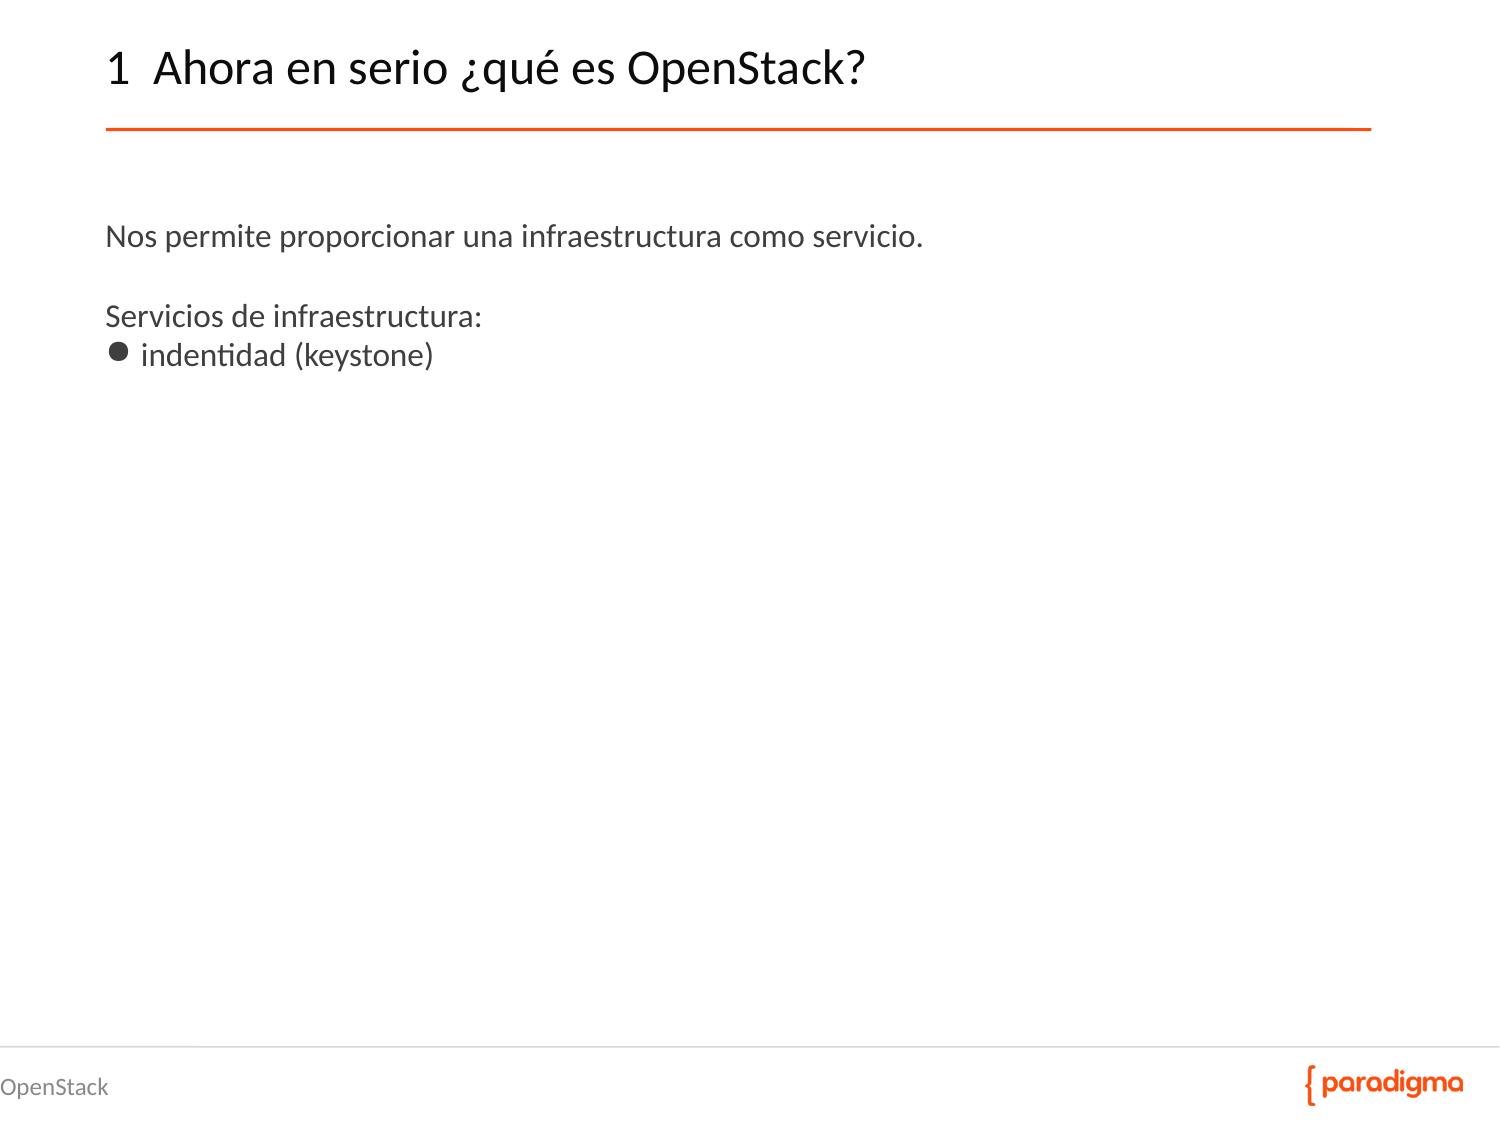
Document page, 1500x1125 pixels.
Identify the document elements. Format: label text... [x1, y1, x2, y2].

text_box 1 Ahora en serio ¿qué es OpenStack? [105, 0, 1395, 130]
picture [1305, 1065, 1463, 1107]
text_box OpenStack [0, 1048, 1223, 1125]
text_box Nos permite proporcionar una infraestructura como servicio. Servicios de infraestructura: indentidad (keystone) [105, 206, 1395, 984]
